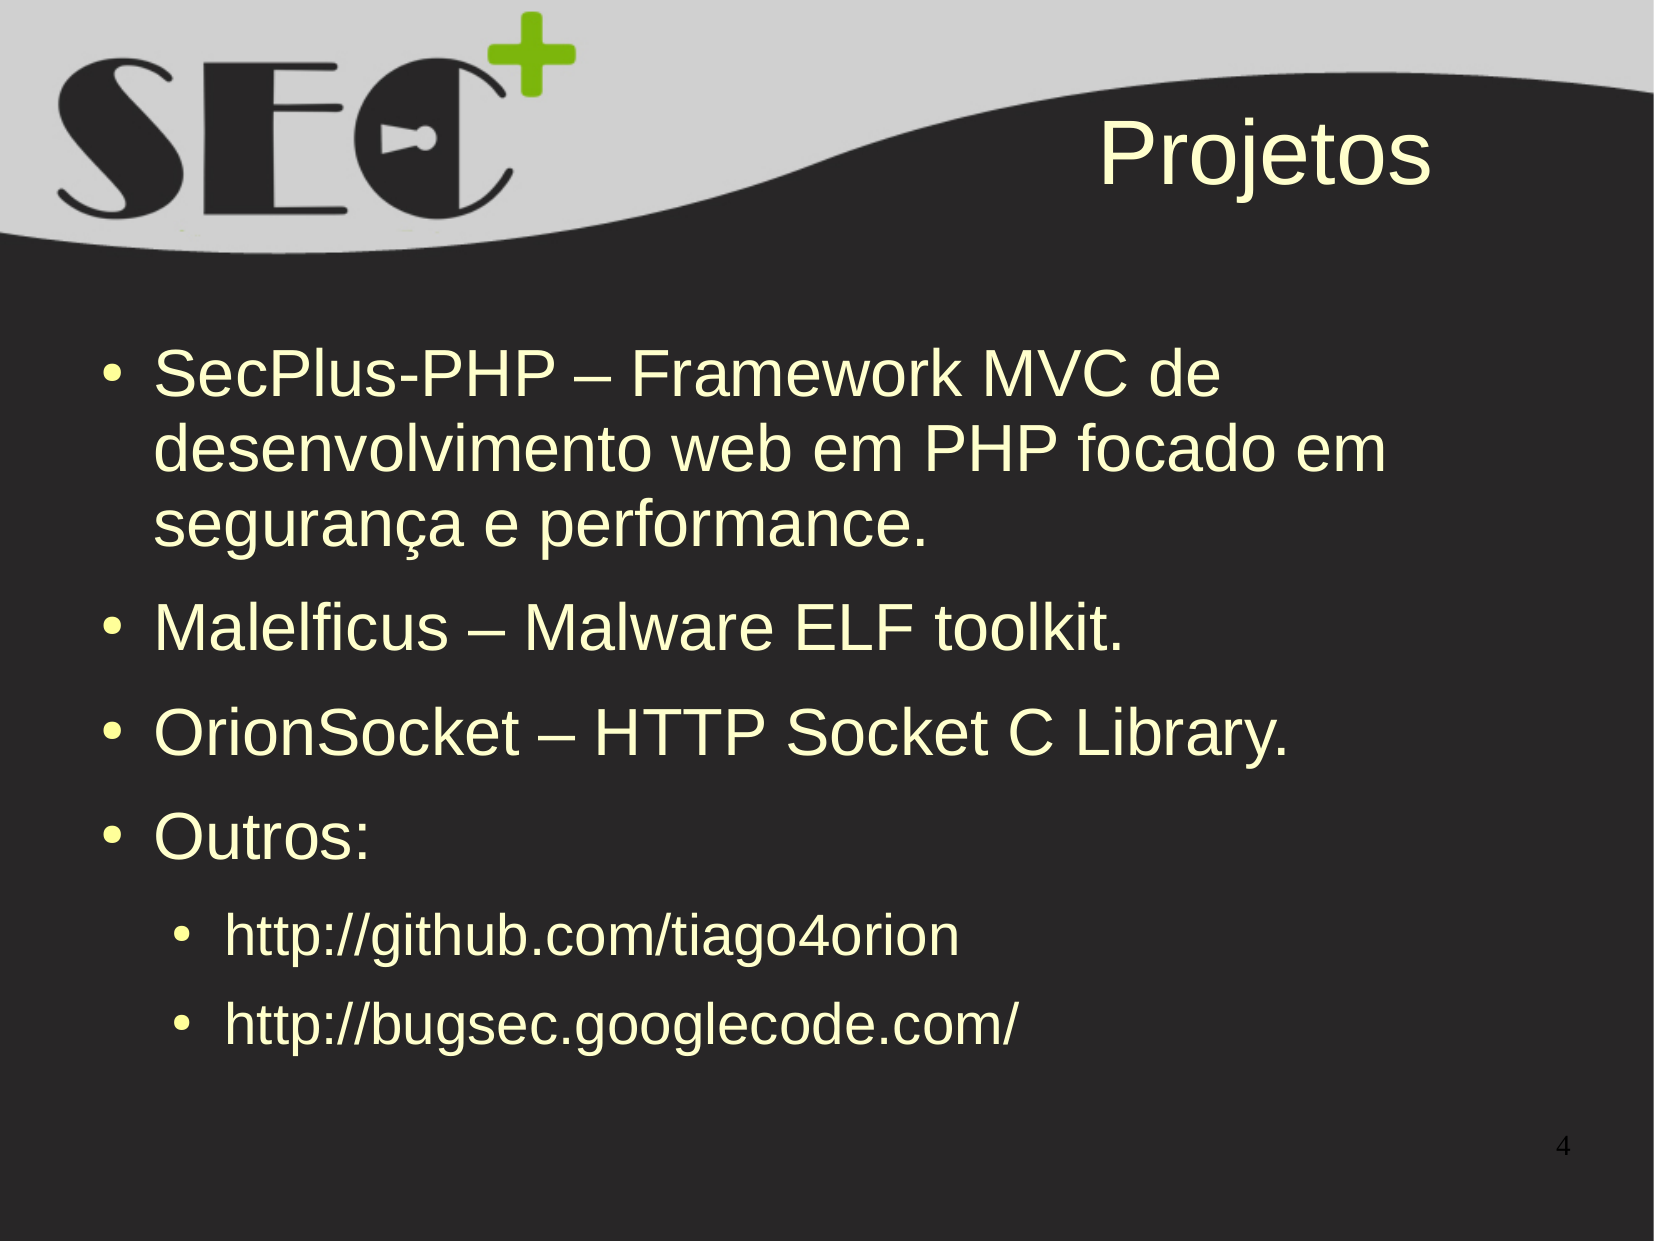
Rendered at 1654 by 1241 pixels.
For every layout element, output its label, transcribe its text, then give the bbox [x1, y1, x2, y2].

picture [0, 0, 1654, 1241]
list SecPlus-PHP – Framework MVC de desenvolvimento web em PHP focado em segurança e performance. Malelficus – Malware ELF toolkit. OrionSocket – HTTP Socket C Library. Outros: http://github.com/tiago4orion http://bugsec.googlecode.com/ [82, 336, 1571, 1156]
title Projetos [960, 49, 1571, 257]
